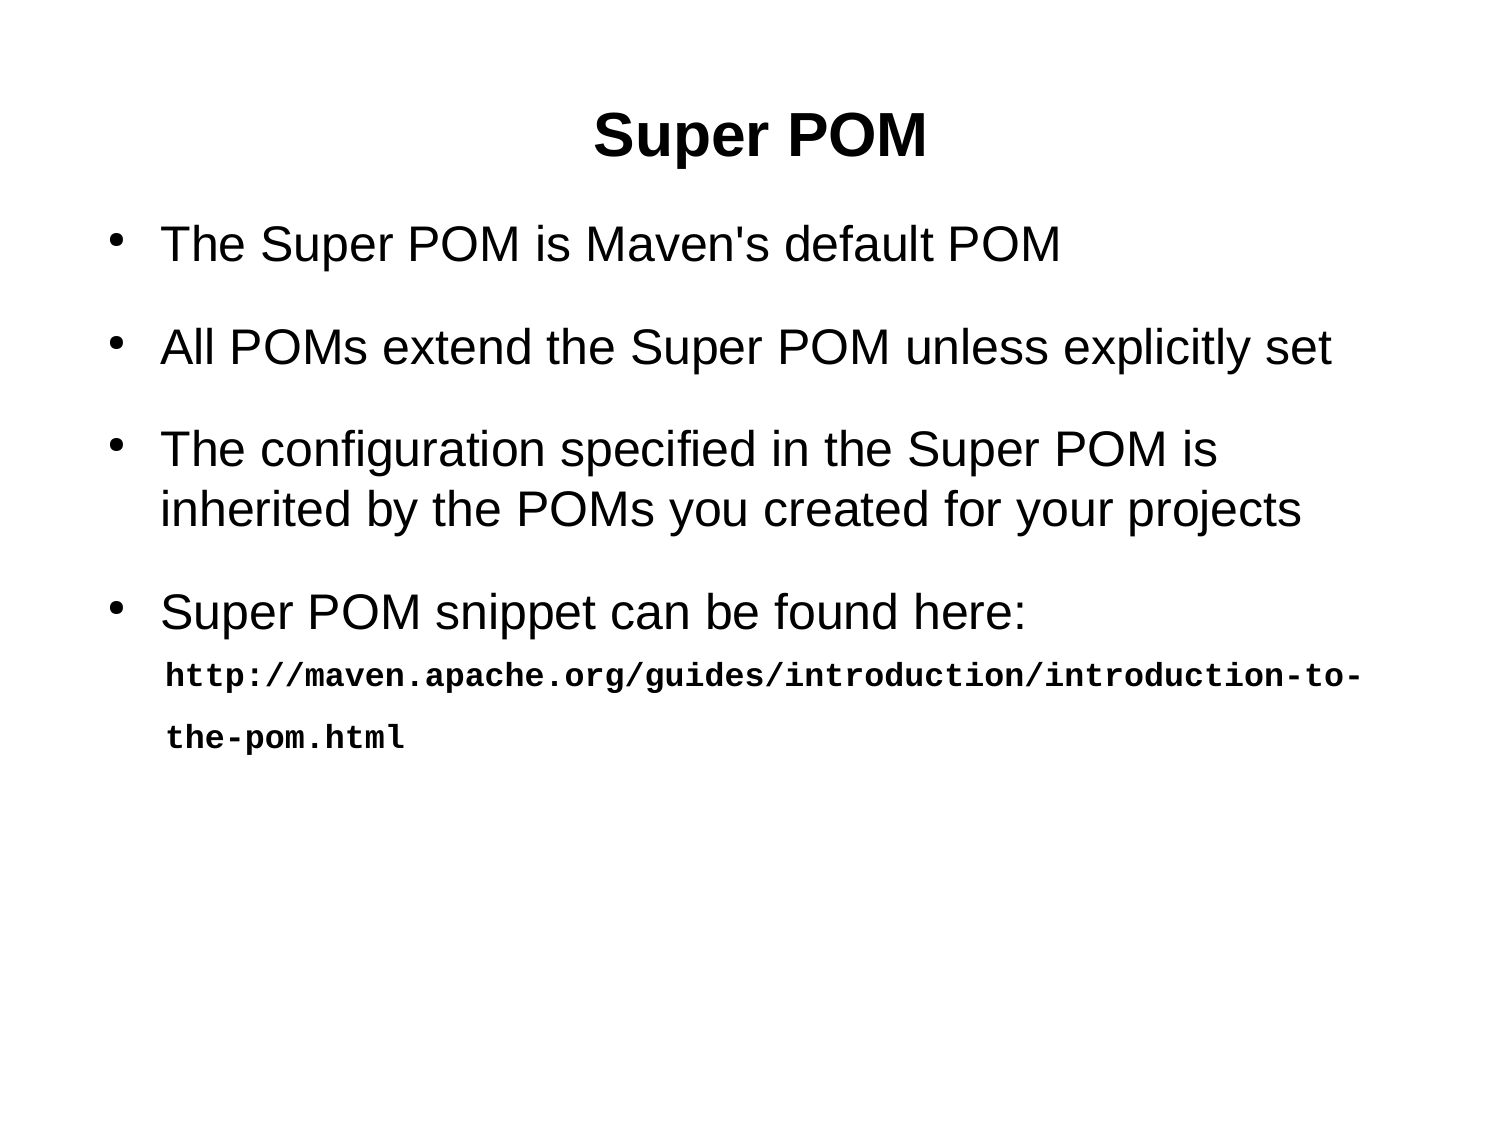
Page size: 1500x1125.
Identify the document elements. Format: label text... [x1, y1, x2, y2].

list The Super POM is Maven's default POM All POMs extend the Super POM unless explicitly set The configuration specified in the Super POM is inherited by the POMs you created for your projects Super POM snippet can be found here: http://maven.apache.org/guides/introduction/introduction-to-the-pom.html [75, 204, 1395, 1075]
title Super POM [75, 44, 1425, 177]
